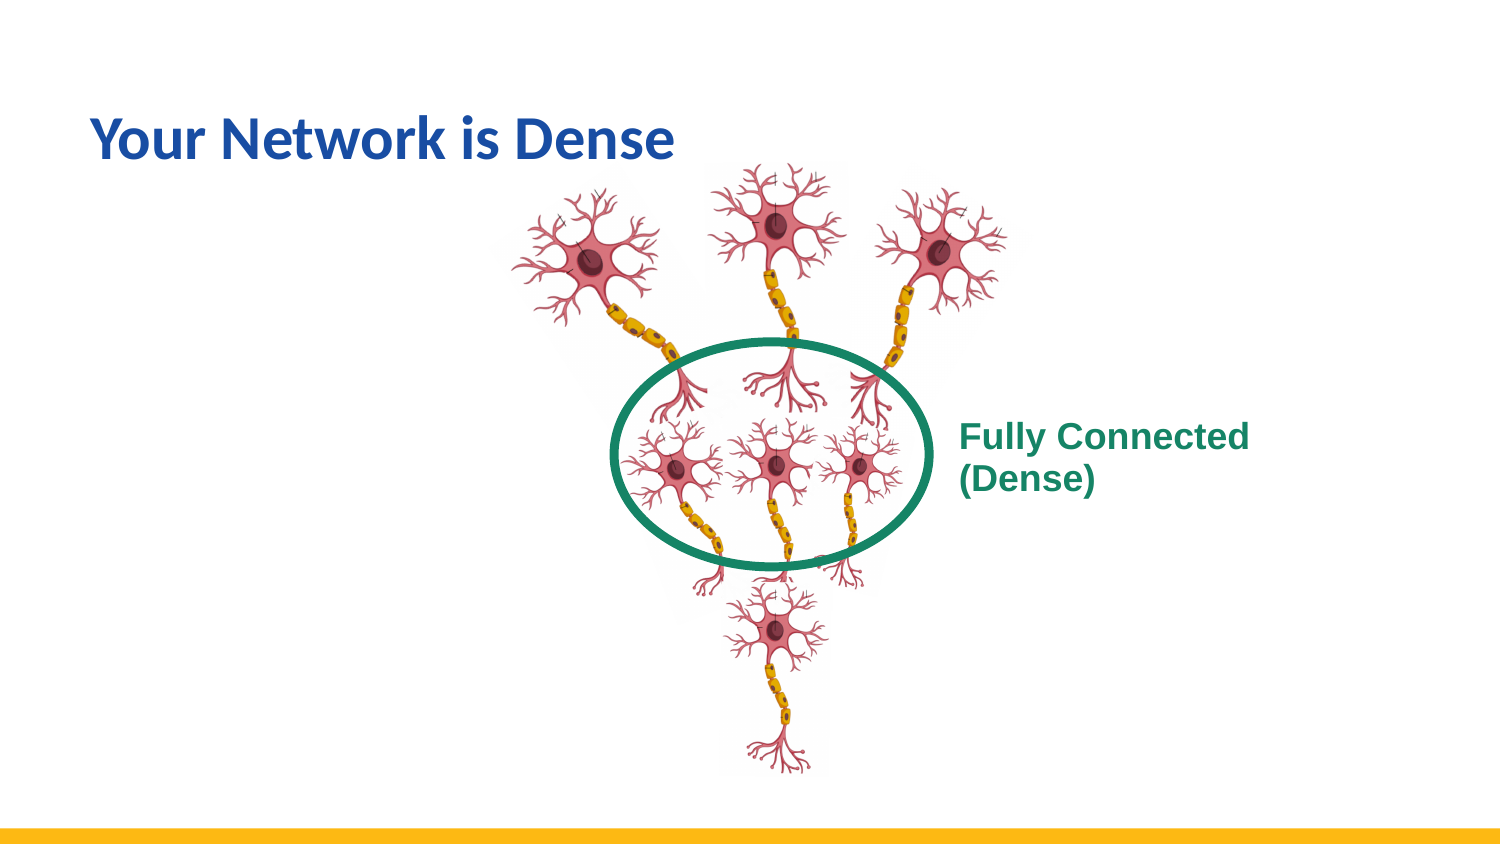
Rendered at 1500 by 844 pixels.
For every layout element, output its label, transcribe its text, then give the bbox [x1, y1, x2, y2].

picture [488, 161, 1034, 434]
text_box Fully Connected (Dense) [944, 408, 1266, 507]
picture [637, 521, 892, 777]
picture [619, 347, 918, 562]
title Your Network is Dense [75, 13, 1425, 211]
